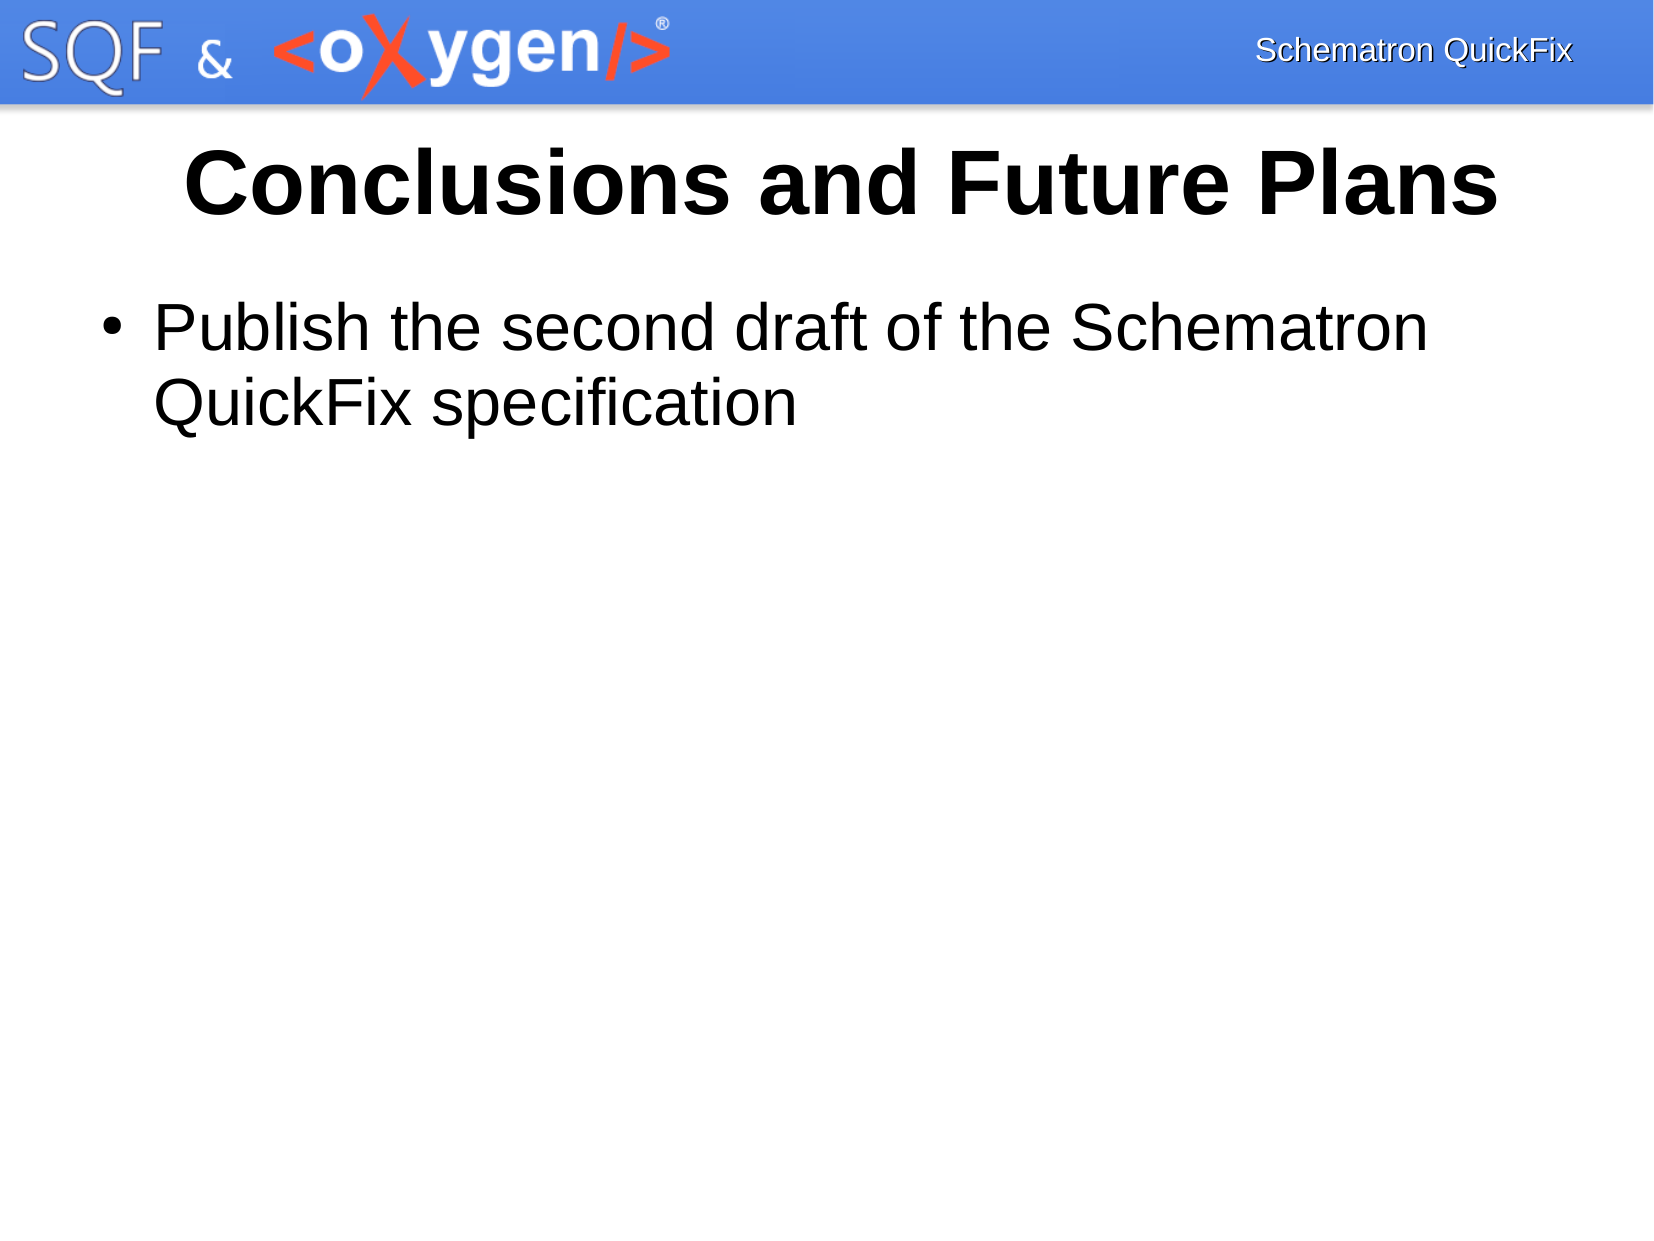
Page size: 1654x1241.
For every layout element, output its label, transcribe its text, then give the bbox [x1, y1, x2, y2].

title Conclusions and Future Plans [82, 78, 1571, 287]
list Publish the second draft of the Schematron QuickFix specification [82, 290, 1571, 1152]
picture [0, 0, 1654, 118]
